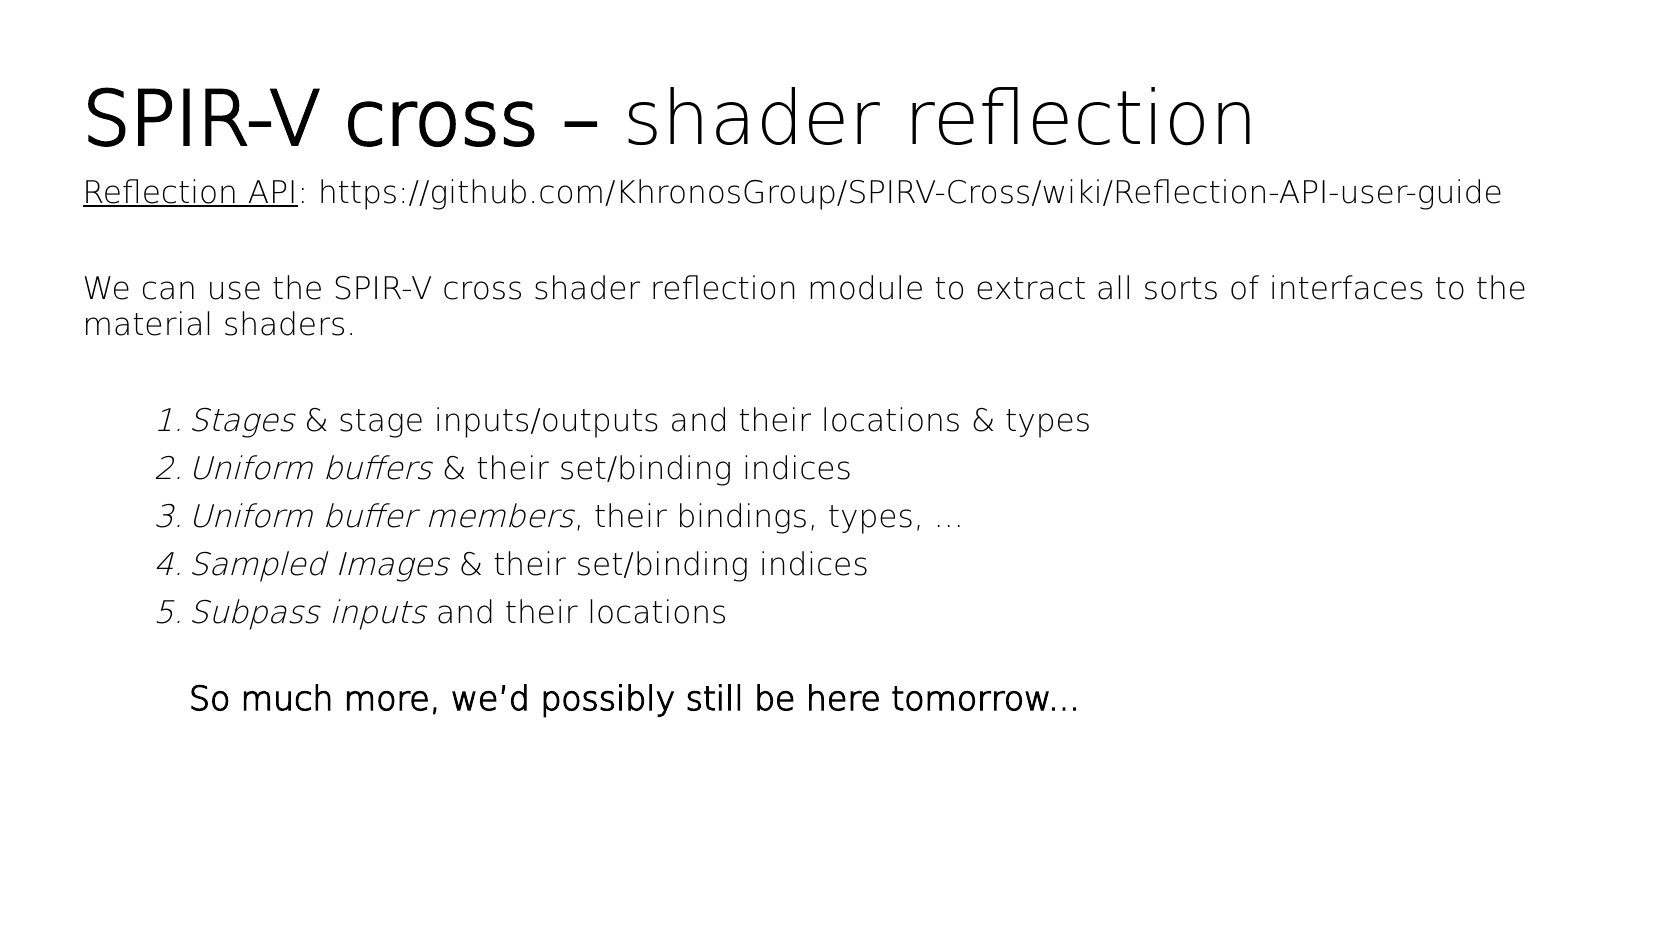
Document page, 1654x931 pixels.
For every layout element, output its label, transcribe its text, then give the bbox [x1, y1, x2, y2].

subtitle SPIR-V cross – shader reflection Reflection API: https://github.com/KhronosGroup/SPIRV-Cross/wiki/Reflection-API-user-guide We can use the SPIR-V cross shader reflection module to extract all sorts of interfaces to the material shaders. Stages & stage inputs/outputs and their locations & types Uniform buffers & their set/binding indices Uniform buffer members, their bindings, types, ... Sampled Images & their set/binding indices Subpass inputs and their locations So much more, we’d possibly still be here tomorrow... [82, 75, 1571, 931]
